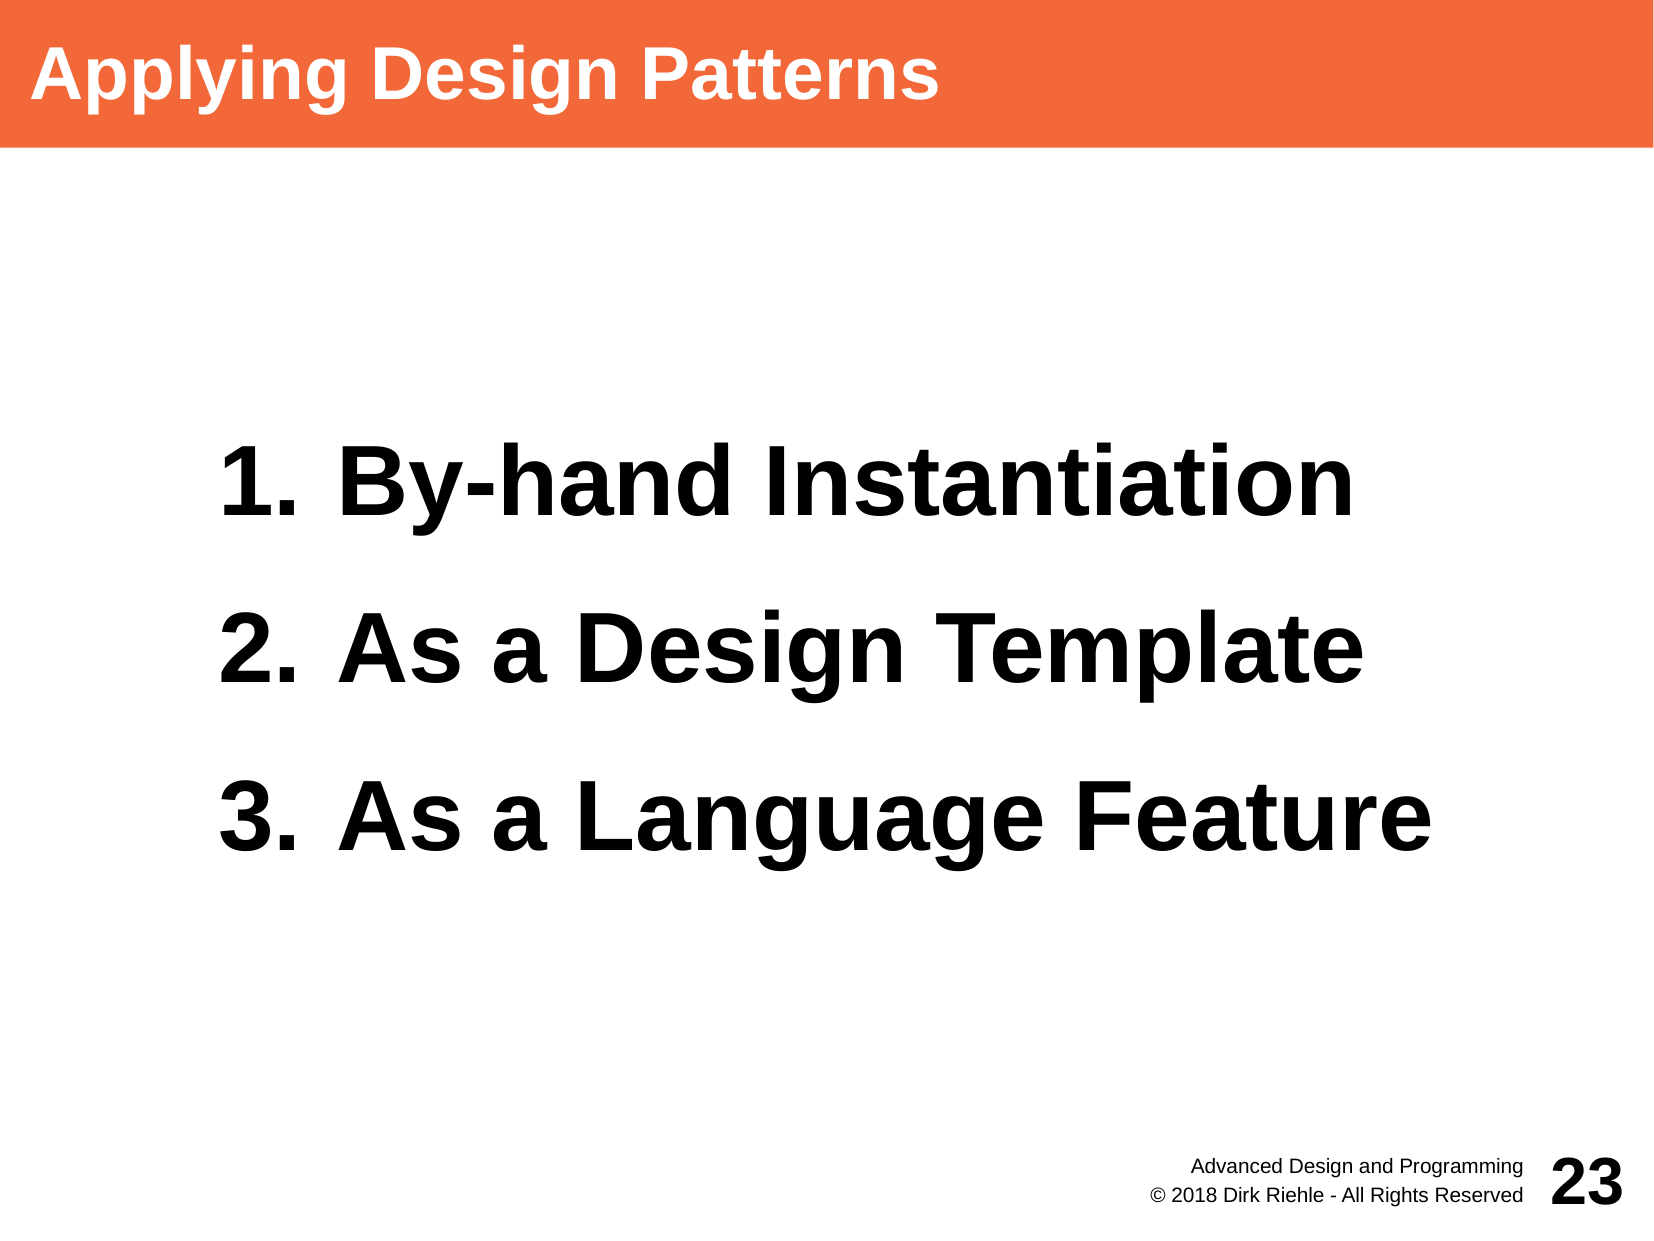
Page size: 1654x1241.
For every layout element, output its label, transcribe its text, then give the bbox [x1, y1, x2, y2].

title Applying Design Patterns [0, 0, 1654, 148]
subtitle By-hand Instantiation As a Design Template As a Language Feature [29, 177, 1625, 1063]
